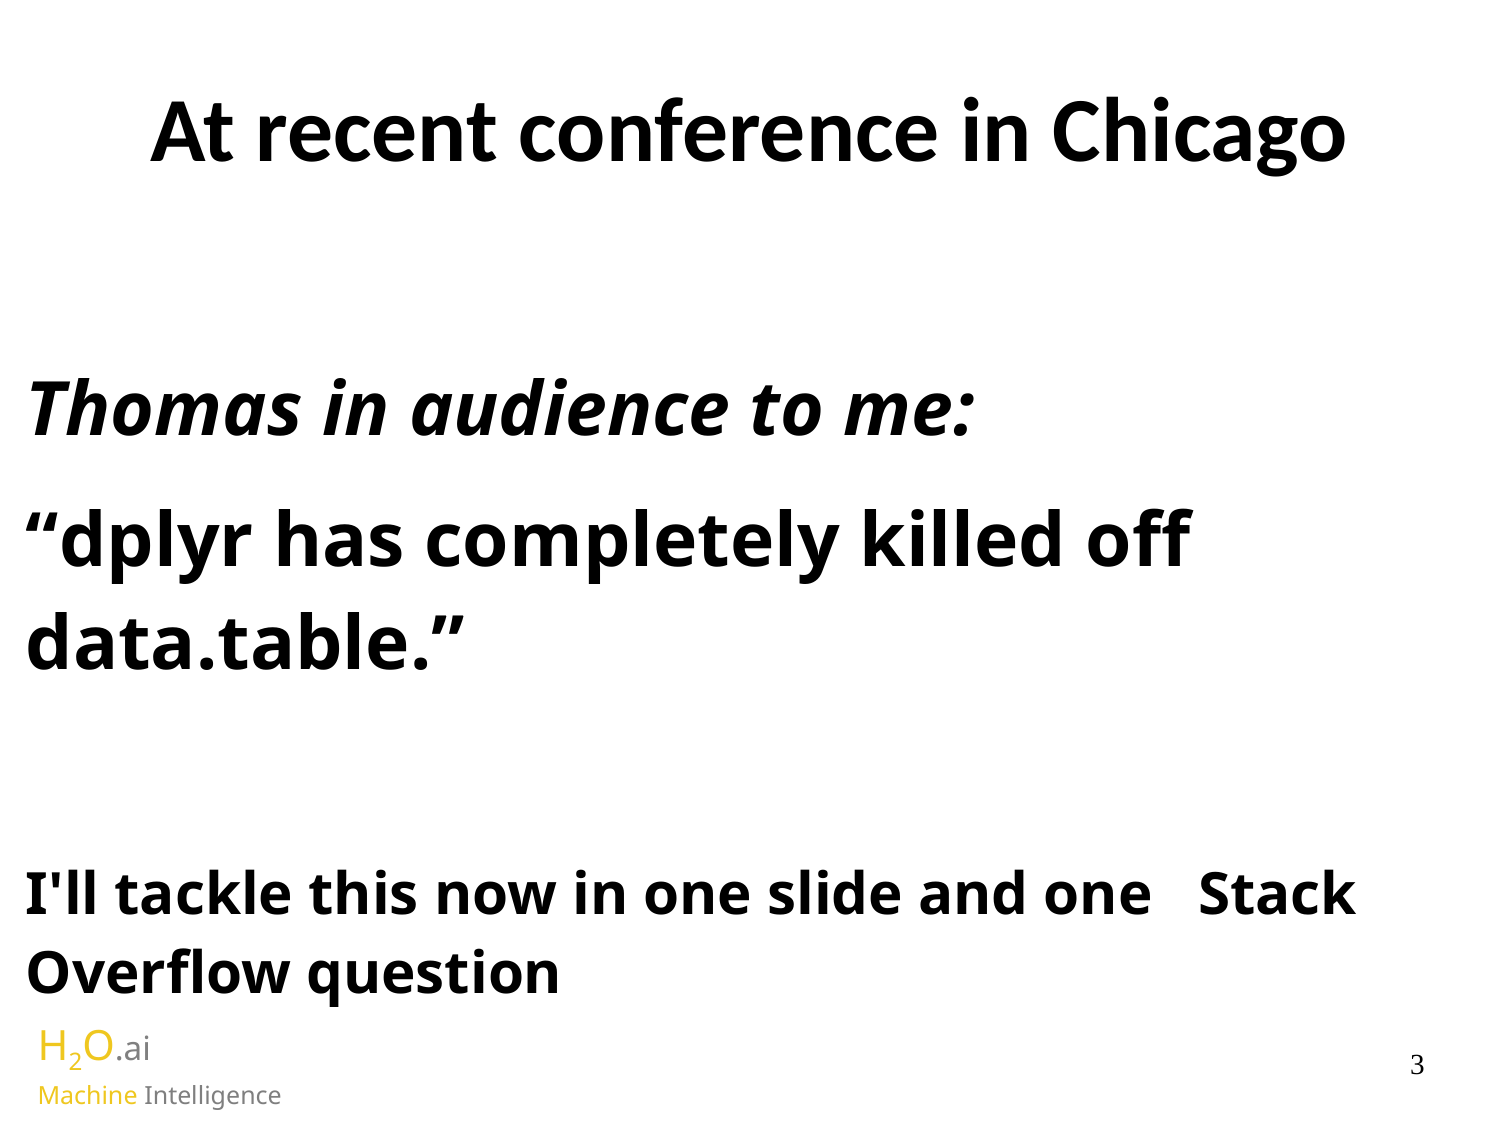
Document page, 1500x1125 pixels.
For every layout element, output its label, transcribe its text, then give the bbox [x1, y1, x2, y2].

title At recent conference in Chicago [75, 15, 1425, 251]
list Thomas in audience to me: “dplyr has completely killed off data.table.” I'll tackle this now in one slide and one Stack Overflow question [30, 251, 1456, 1114]
